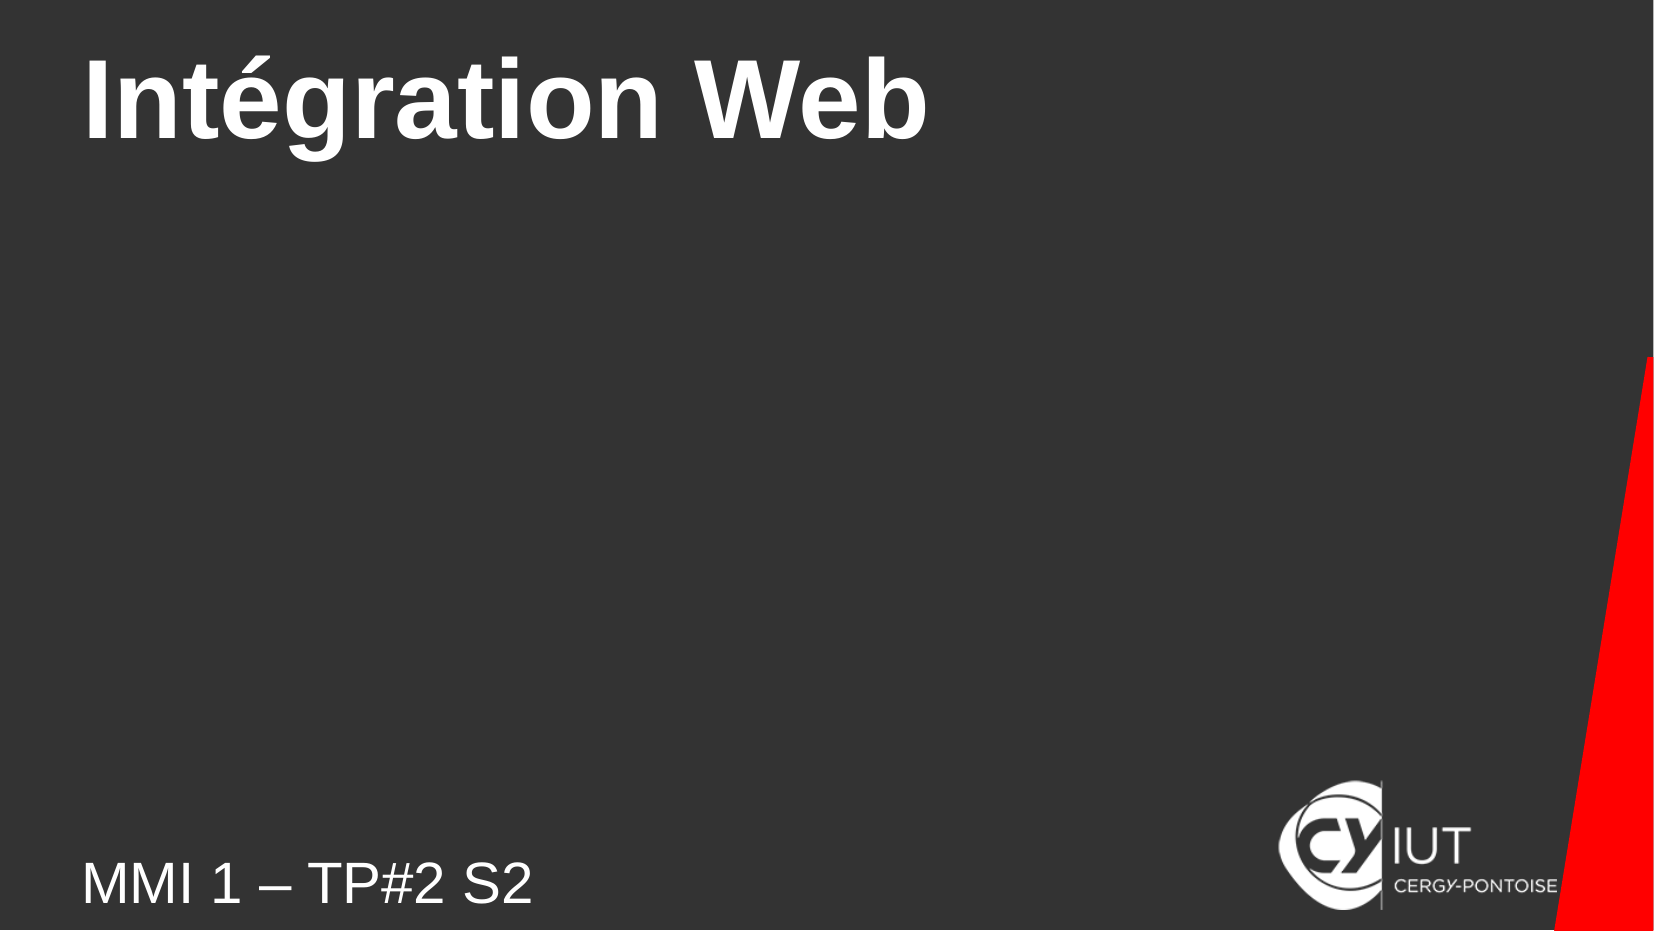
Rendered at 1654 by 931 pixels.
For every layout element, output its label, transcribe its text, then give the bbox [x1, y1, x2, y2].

title MMI 1 – TP#2 S2 [81, 805, 1134, 931]
title Intégration Web [82, 36, 1571, 226]
picture [1275, 779, 1557, 910]
text_box [1554, 356, 1654, 931]
